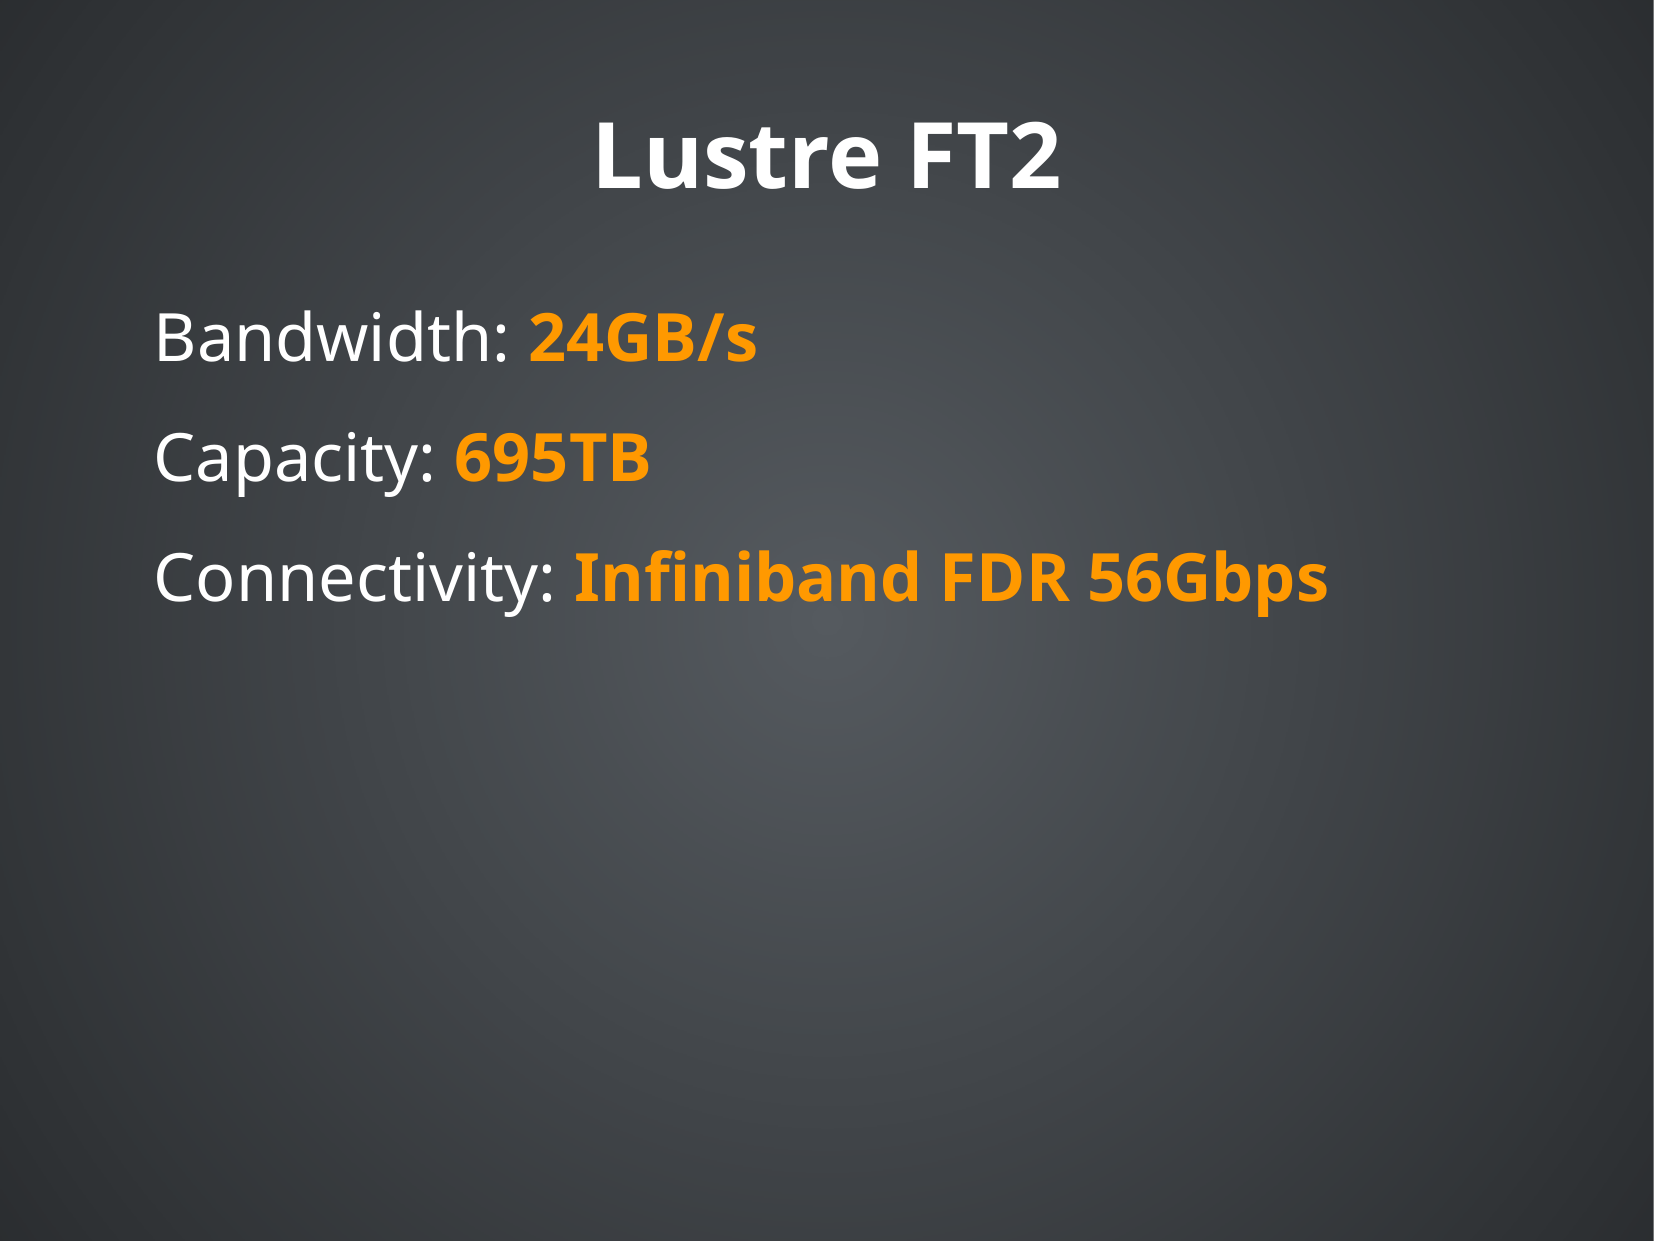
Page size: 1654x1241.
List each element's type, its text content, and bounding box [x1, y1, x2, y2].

list Bandwidth: 24GB/s Capacity: 695TB Connectivity: Infiniband FDR 56Gbps [82, 290, 1571, 1010]
title Lustre FT2 [82, 49, 1571, 257]
picture [0, 0, 1654, 1241]
